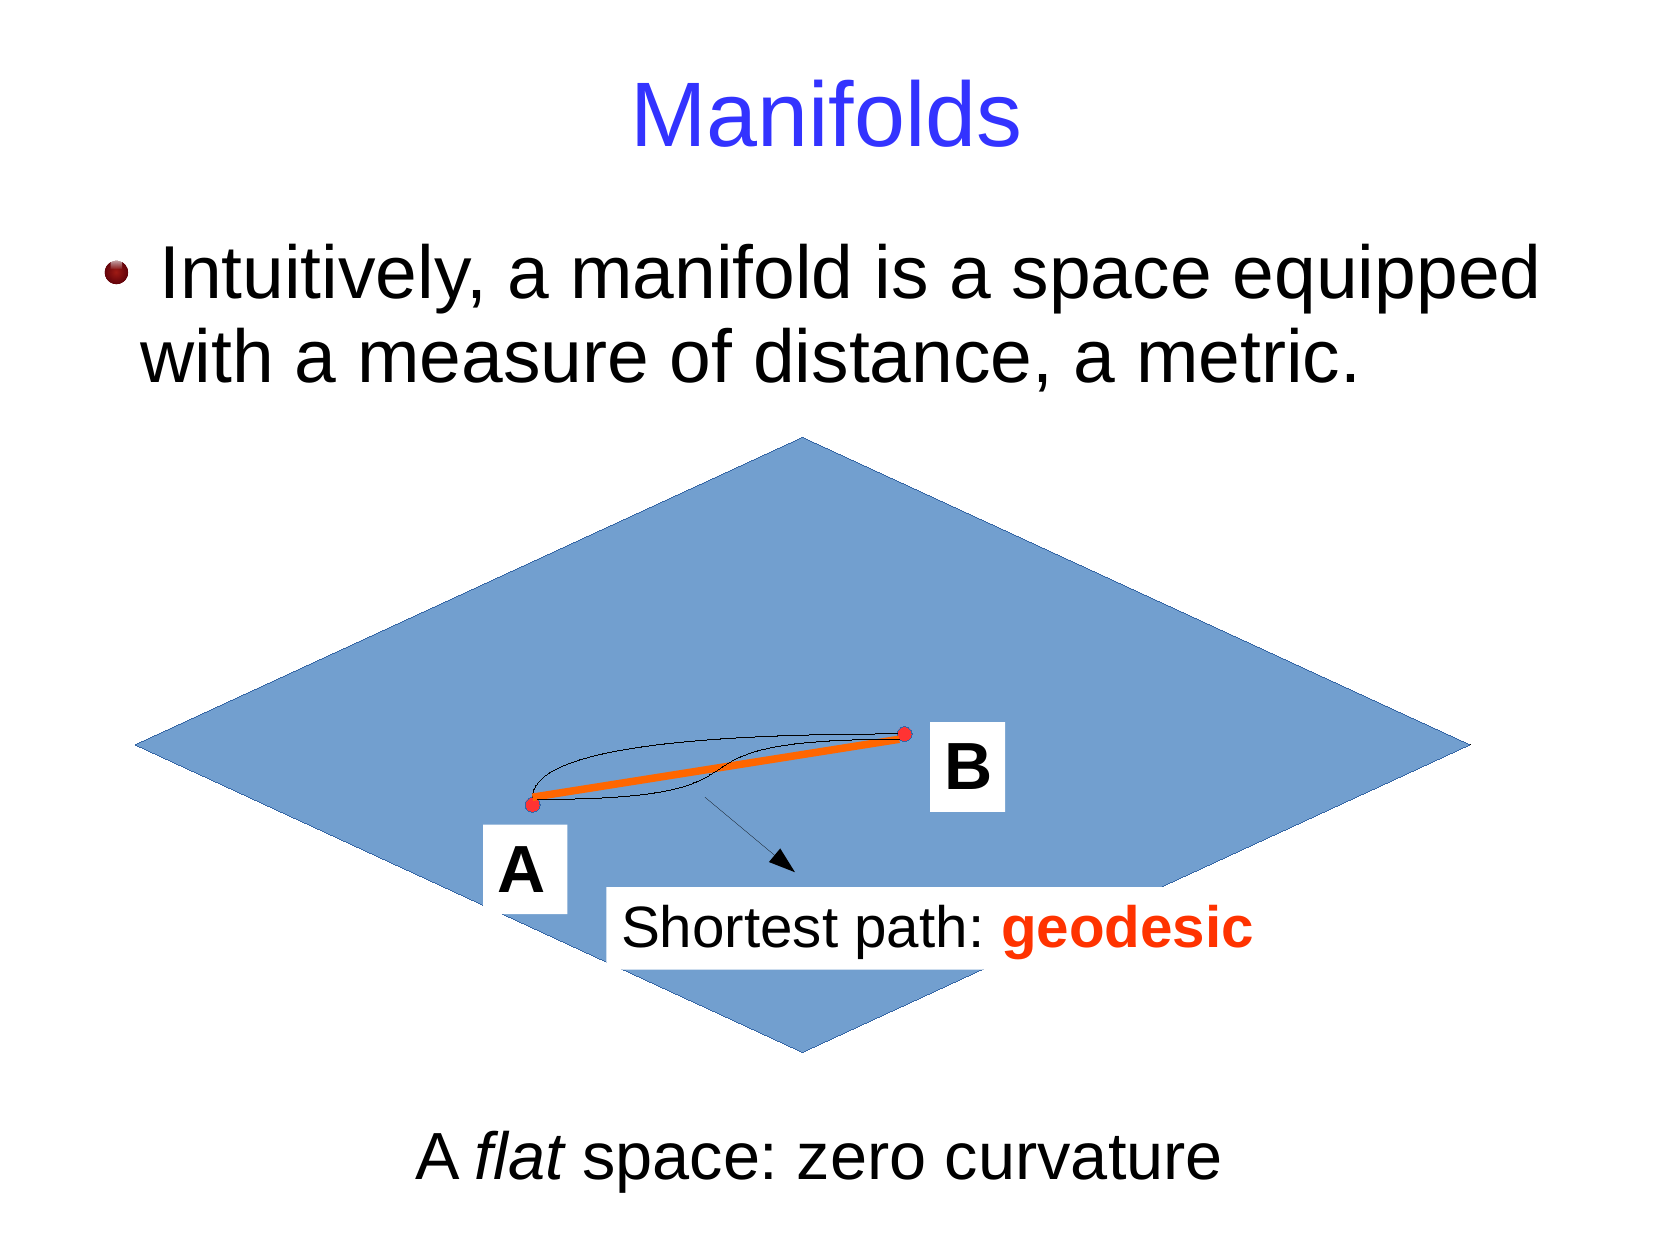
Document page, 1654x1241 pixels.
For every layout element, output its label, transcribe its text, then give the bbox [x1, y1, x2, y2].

title Manifolds [82, 49, 1571, 181]
text_box A flat space: zero curvature [400, 1111, 1351, 1202]
text_box B [930, 722, 1006, 812]
text_box [623, 970, 982, 1053]
text_box A [483, 824, 568, 914]
text_box [135, 437, 1470, 962]
text_box Intuitively, a manifold is a space equipped with a measure of distance, a metric. [90, 223, 1591, 406]
text_box Shortest path: geodesic [606, 887, 1291, 970]
